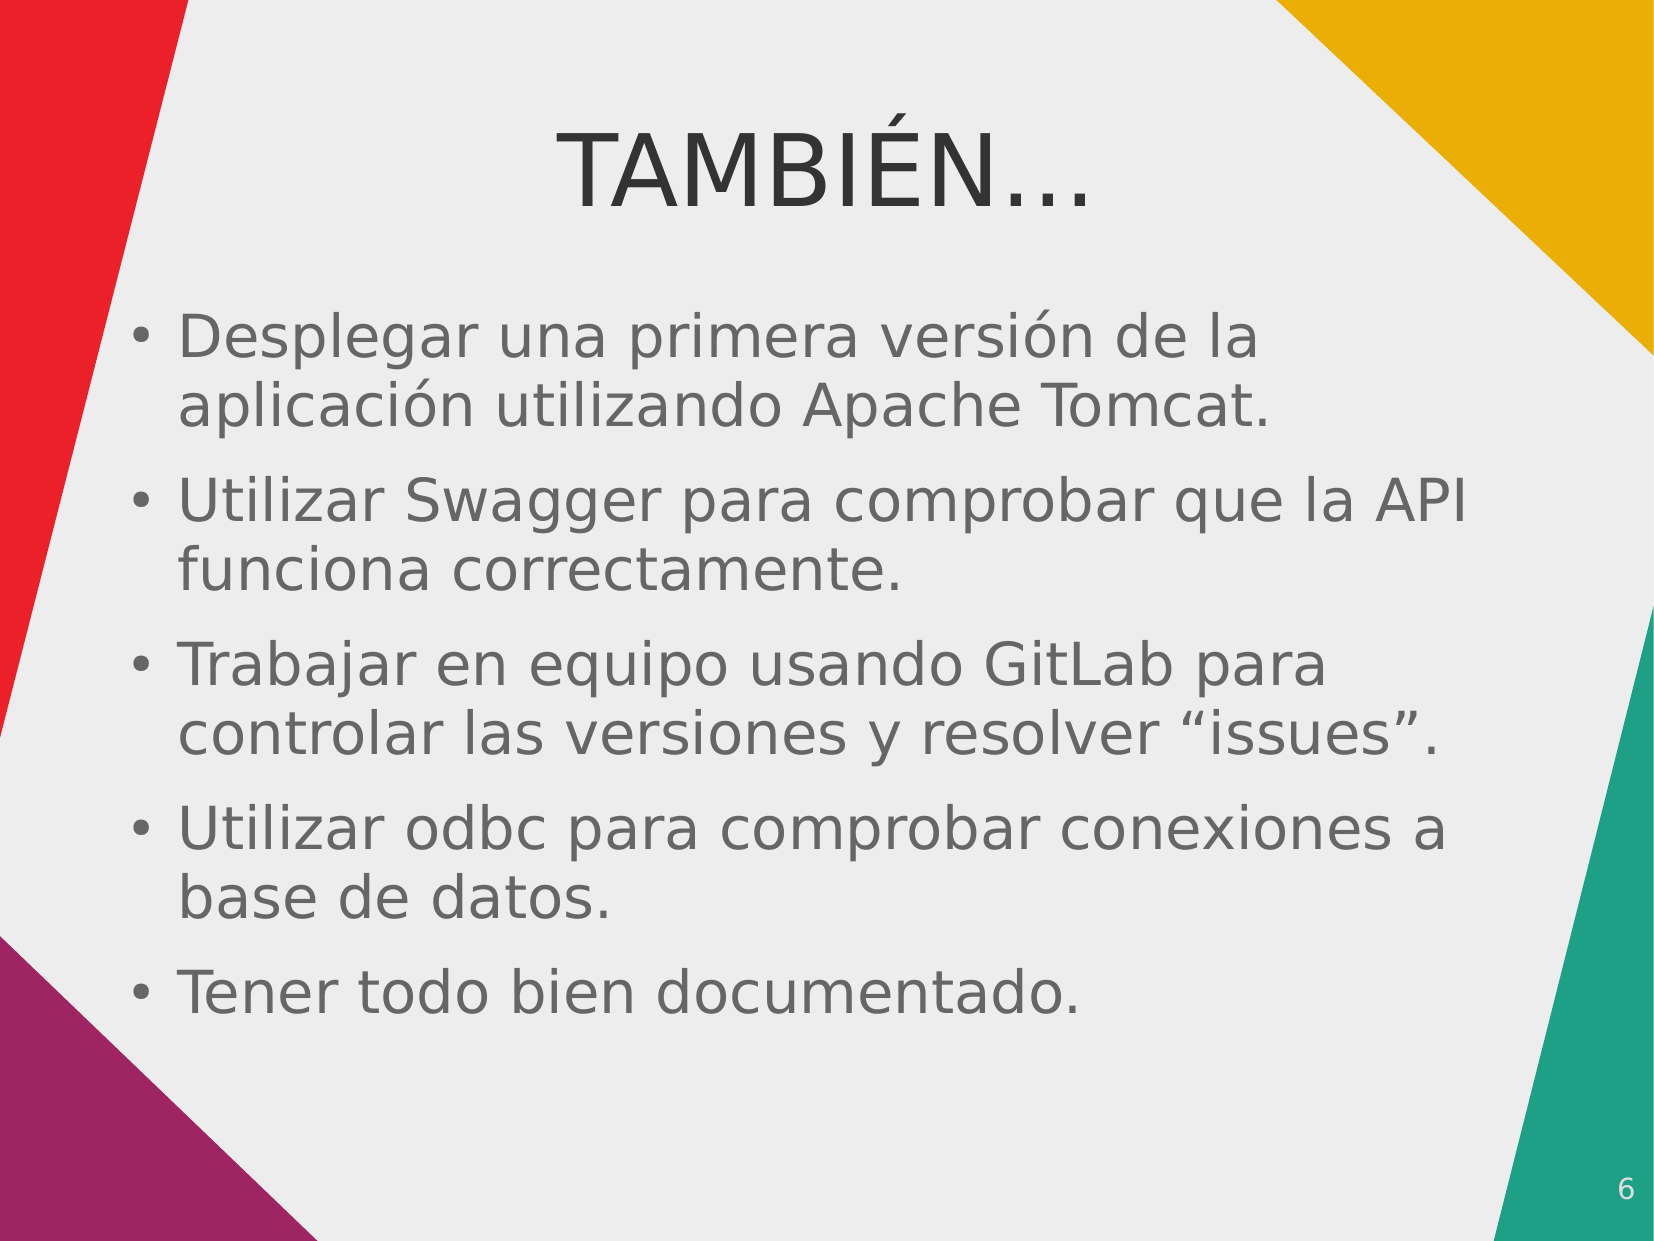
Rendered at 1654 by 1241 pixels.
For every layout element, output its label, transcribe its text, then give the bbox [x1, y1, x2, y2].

title TAMBIÉN... [114, 73, 1539, 271]
list Desplegar una primera versión de la aplicación utilizando Apache Tomcat. Utilizar Swagger para comprobar que la API funciona correctamente. Trabajar en equipo usando GitLab para controlar las versiones y resolver “issues”. Utilizar odbc para comprobar conexiones a base de datos. Tener todo bien documentado. [114, 302, 1539, 1033]
